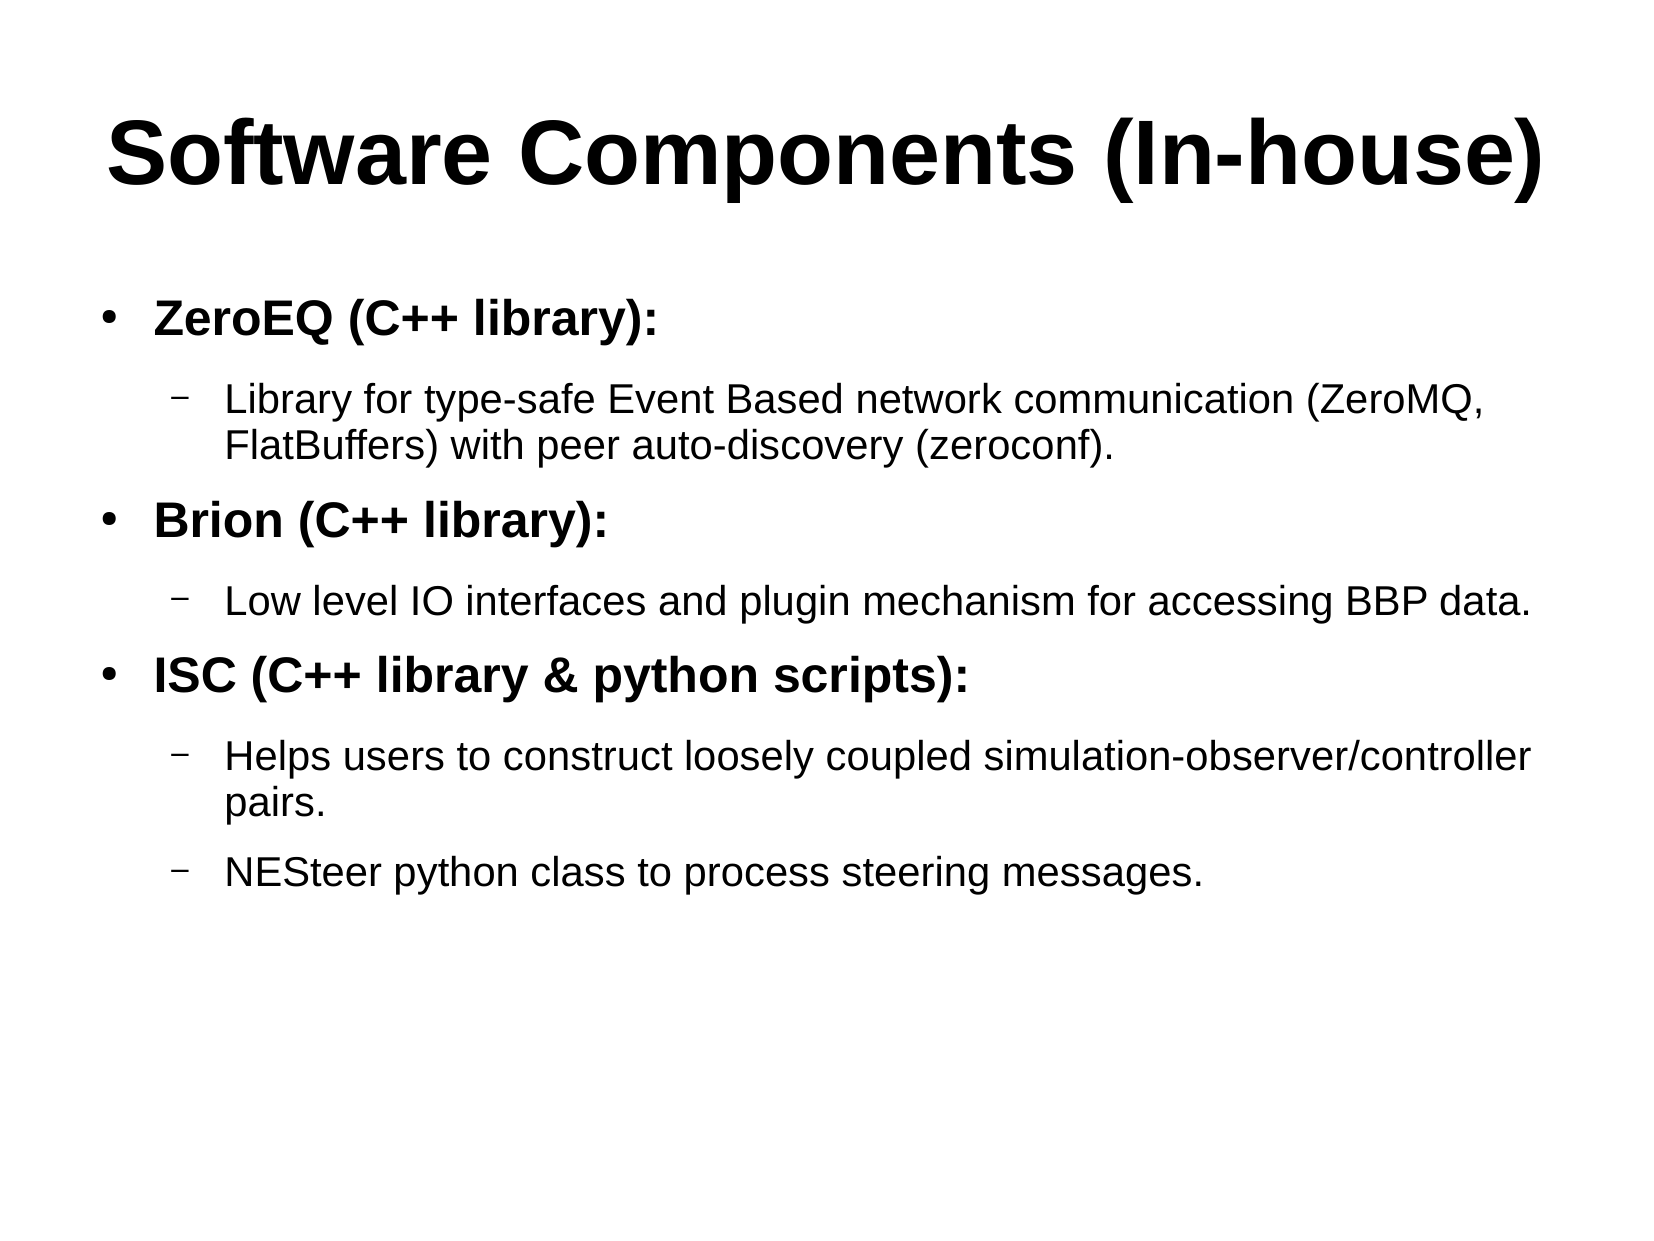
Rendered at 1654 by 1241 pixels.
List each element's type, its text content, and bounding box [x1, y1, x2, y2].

list ZeroEQ (C++ library): Library for type-safe Event Based network communication (ZeroMQ, FlatBuffers) with peer auto-discovery (zeroconf). Brion (C++ library): Low level IO interfaces and plugin mechanism for accessing BBP data. ISC (C++ library & python scripts): Helps users to construct loosely coupled simulation-observer/controller pairs. NESteer python class to process steering messages. [82, 290, 1571, 1010]
title Software Components (In-house) [82, 49, 1571, 257]
